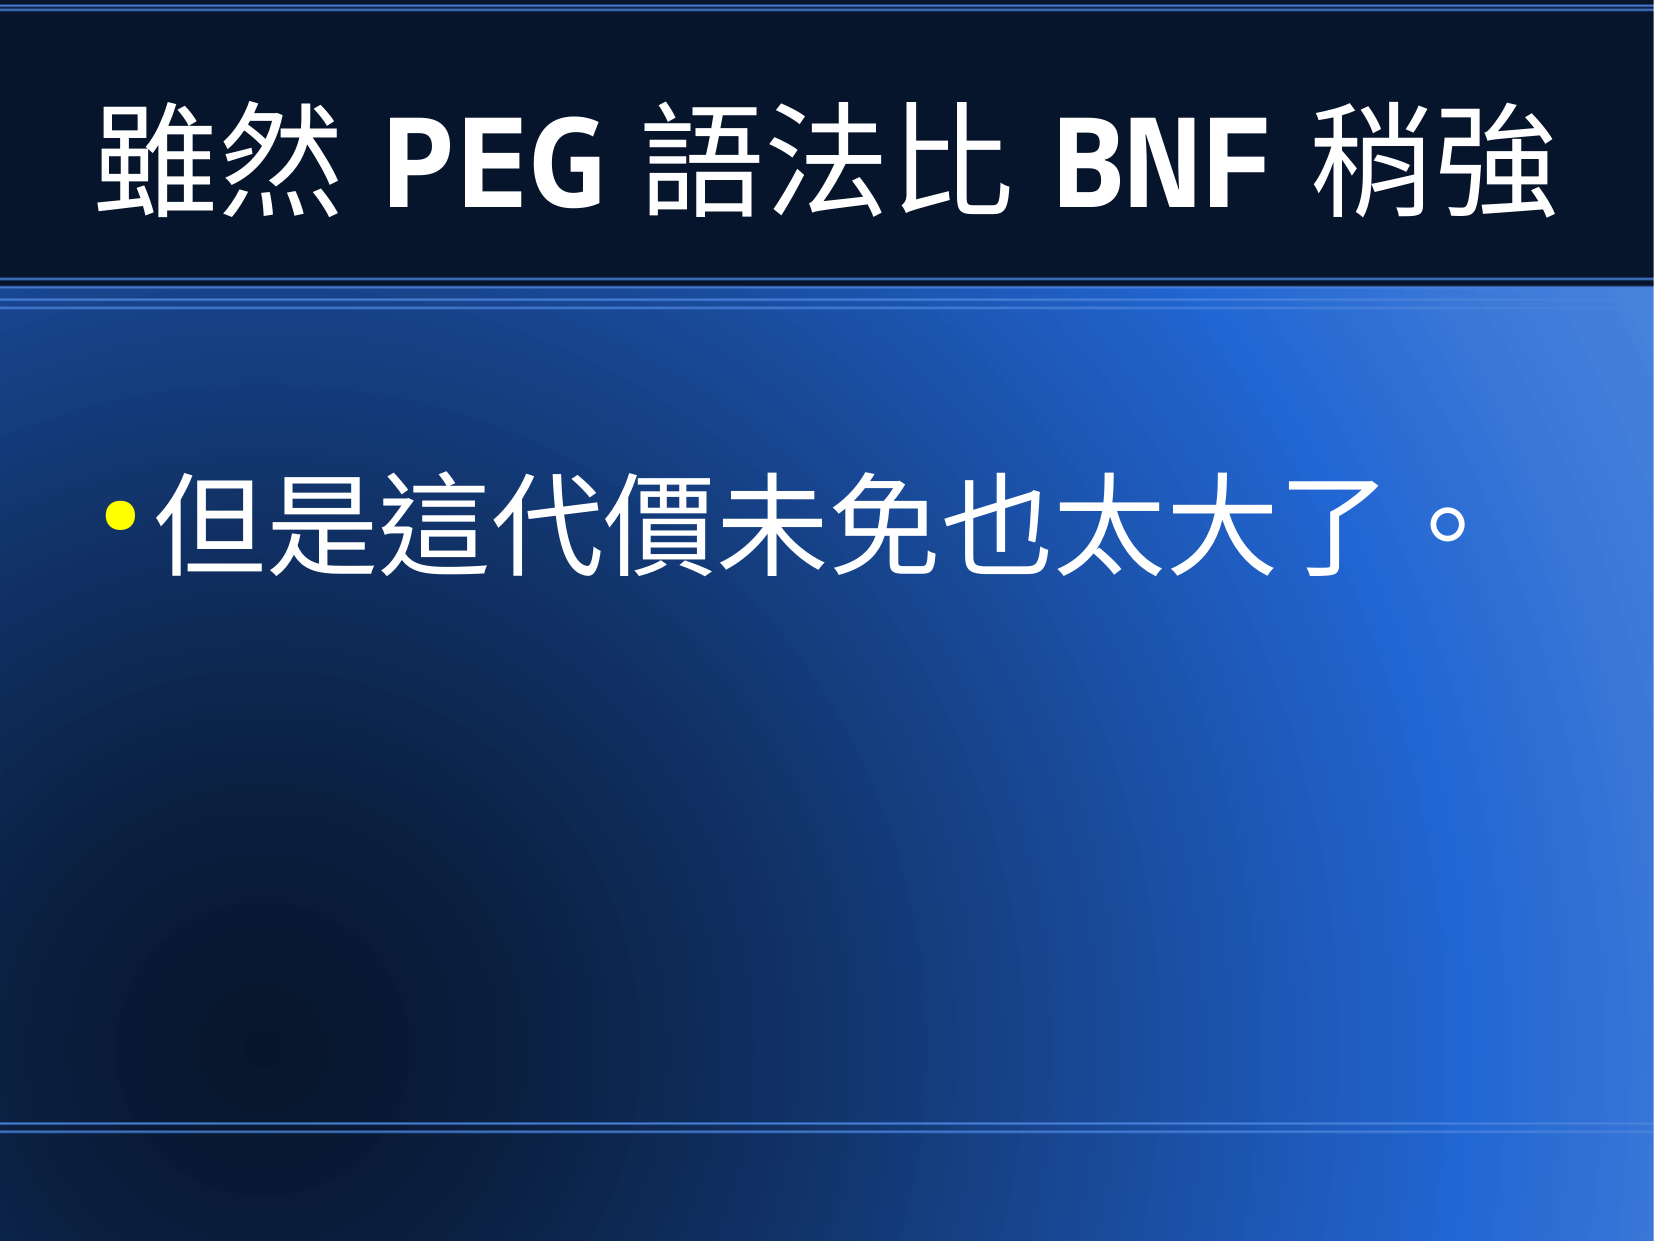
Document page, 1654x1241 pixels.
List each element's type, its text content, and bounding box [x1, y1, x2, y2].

picture [0, 0, 1654, 1241]
title 雖然PEG語法比BNF稍強 [82, 49, 1571, 257]
list 但是這代價未免也太大了。 [82, 355, 1571, 1241]
